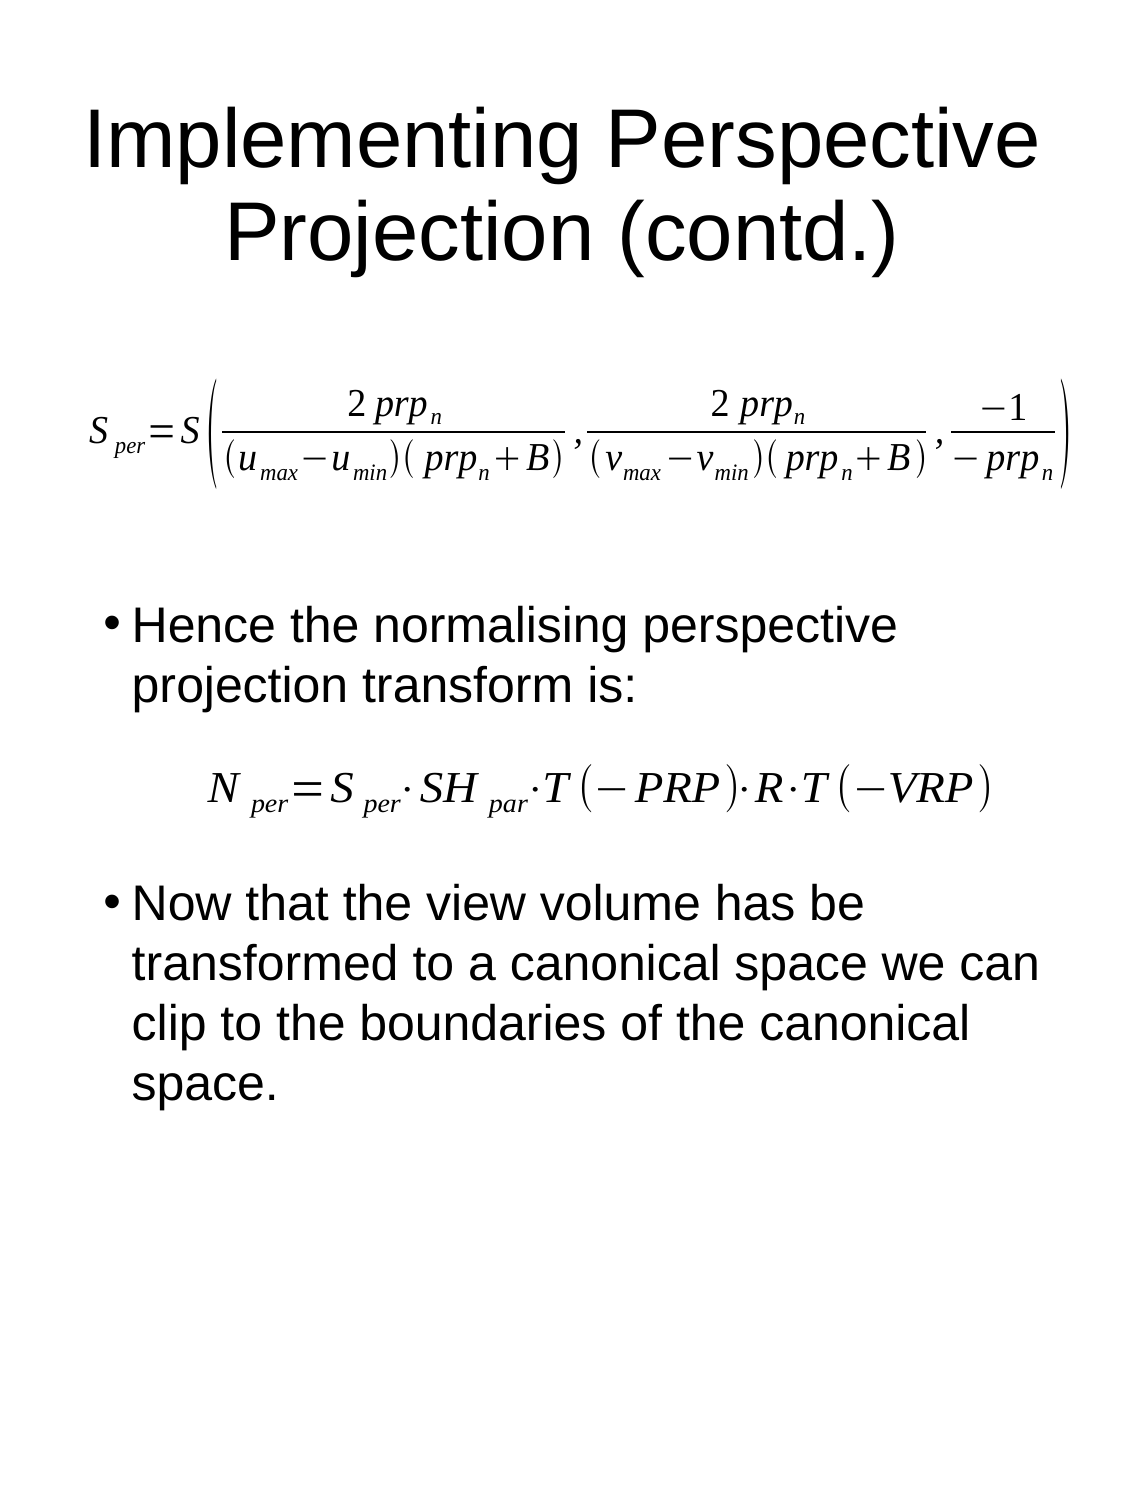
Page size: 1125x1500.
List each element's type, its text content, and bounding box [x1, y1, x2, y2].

text_box Now that the view volume has be transformed to a canonical space we can clip to the boundaries of the canonical space. [88, 863, 1064, 1119]
title Implementing Perspective Projection (contd.) [56, 60, 1069, 311]
chart [77, 375, 1081, 491]
text_box Hence the normalising perspective projection transform is: [88, 584, 1064, 721]
chart [192, 761, 1005, 819]
